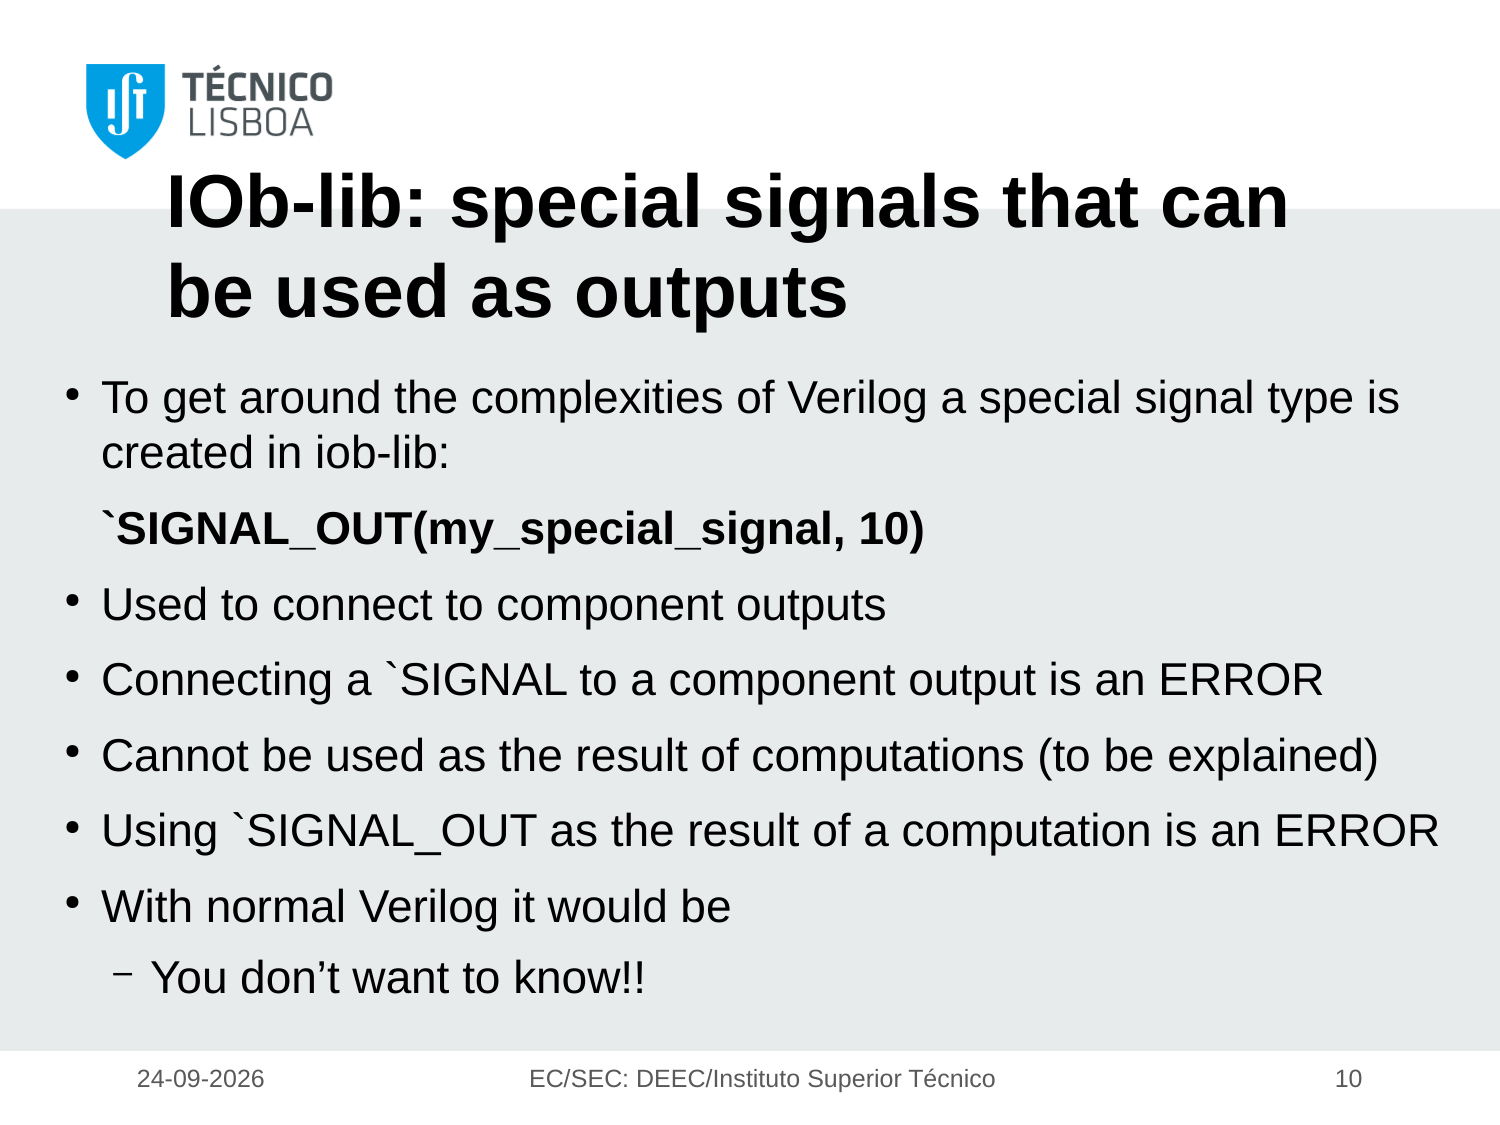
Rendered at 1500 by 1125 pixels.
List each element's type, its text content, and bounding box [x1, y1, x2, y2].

footer EC/SEC: DEEC/Instituto Superior Técnico [512, 1052, 1021, 1103]
list To get around the complexities of Verilog a special signal type is created in iob-lib: `SIGNAL_OUT(my_special_signal, 10) Used to connect to component outputs Connecting a `SIGNAL to a component output is an ERROR Cannot be used as the result of computations (to be explained) Using `SIGNAL_OUT as the result of a computation is an ERROR With normal Verilog it would be You don’t want to know!! [52, 367, 1465, 1030]
picture [0, 0, 1500, 1125]
slide_number <number> [1077, 1052, 1378, 1103]
title IOb-lib: special signals that can be used as outputs [151, 171, 1408, 314]
slide_number 04-01-2023 [121, 1052, 425, 1103]
